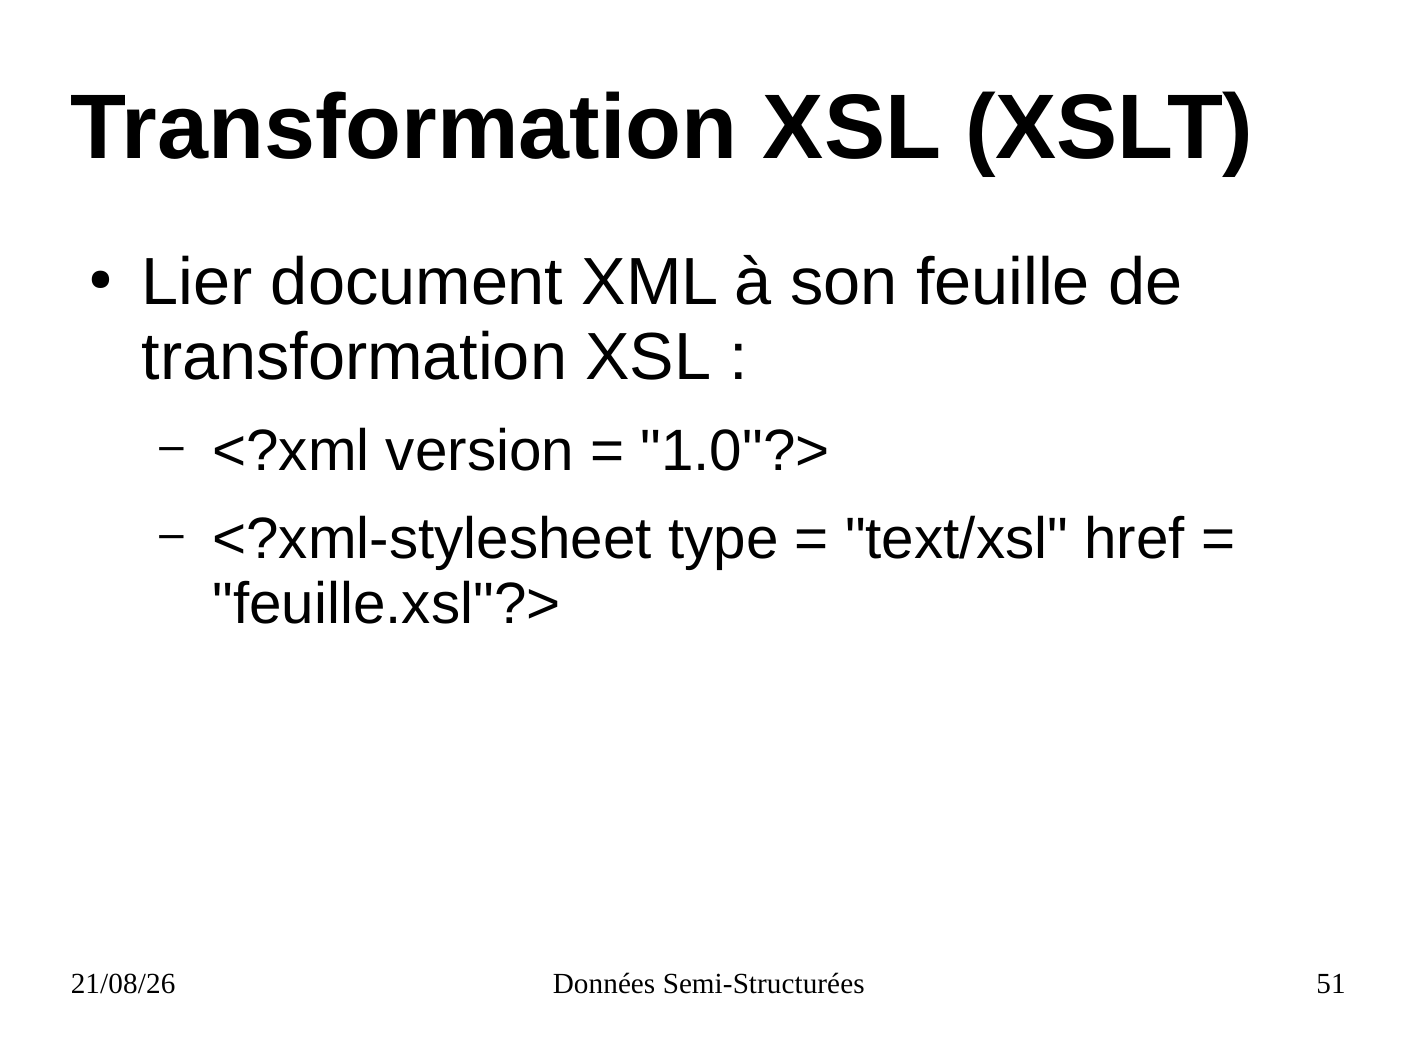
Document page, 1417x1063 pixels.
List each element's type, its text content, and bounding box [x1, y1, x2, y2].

title Transformation XSL (XSLT) [70, 42, 1346, 212]
list Lier document XML à son feuille de transformation XSL : <?xml version = "1.0"?> <?xml-stylesheet type = "text/xsl" href = "feuille.xsl"?> [70, 244, 1346, 925]
